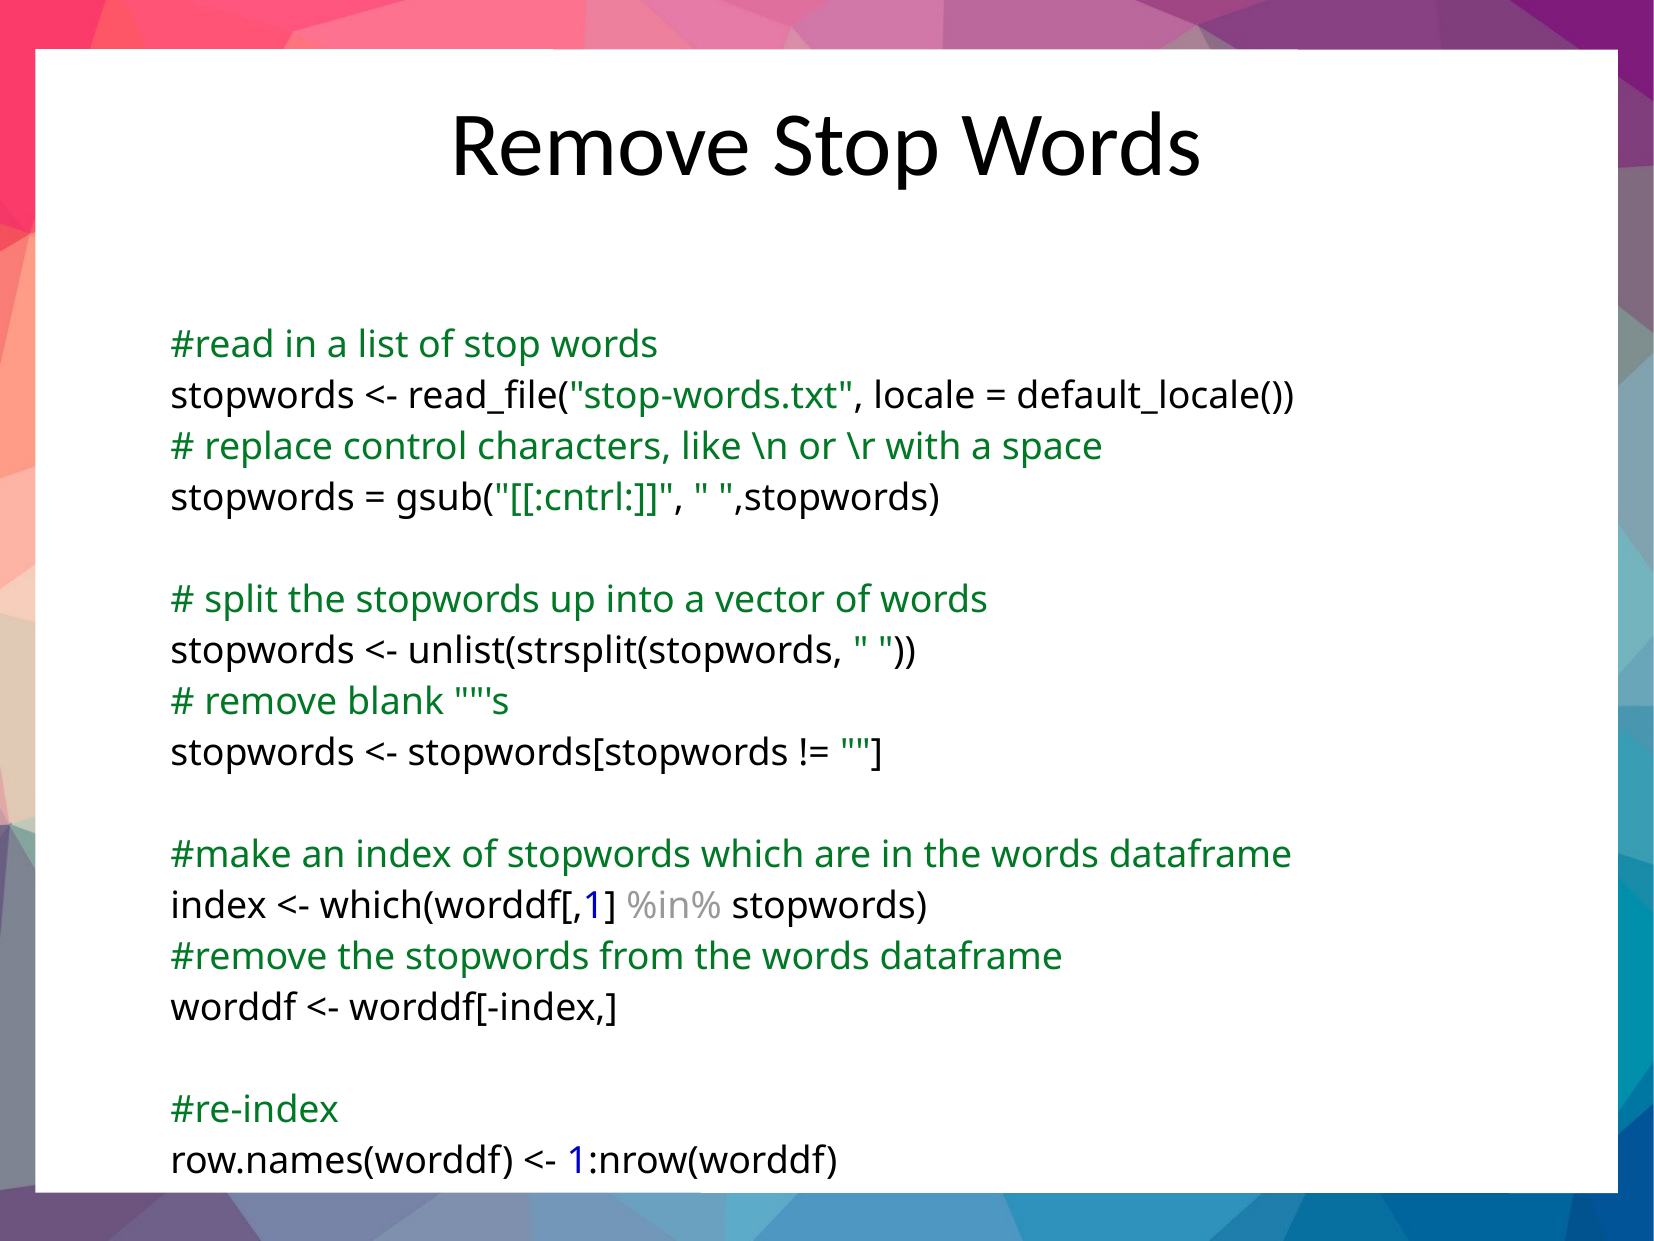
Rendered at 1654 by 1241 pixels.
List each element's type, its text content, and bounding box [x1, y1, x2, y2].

title Remove Stop Words [82, 49, 1571, 257]
picture [1385, 1106, 1654, 1241]
picture [0, 0, 1654, 1241]
text_box #read in a list of stop words stopwords <- read_file("stop-words.txt", locale = default_locale()) # replace control characters, like \n or \r with a space stopwords = gsub("[[:cntrl:]]", " ",stopwords) # split the stopwords up into a vector of words stopwords <- unlist(strsplit(stopwords, " ")) # remove blank ""'s stopwords <- stopwords[stopwords != ""] #make an index of stopwords which are in the words dataframe index <- which(worddf[,1] %in% stopwords) #remove the stopwords from the words dataframe worddf <- worddf[-index,] #re-index row.names(worddf) <- 1:nrow(worddf) [155, 258, 1583, 1167]
